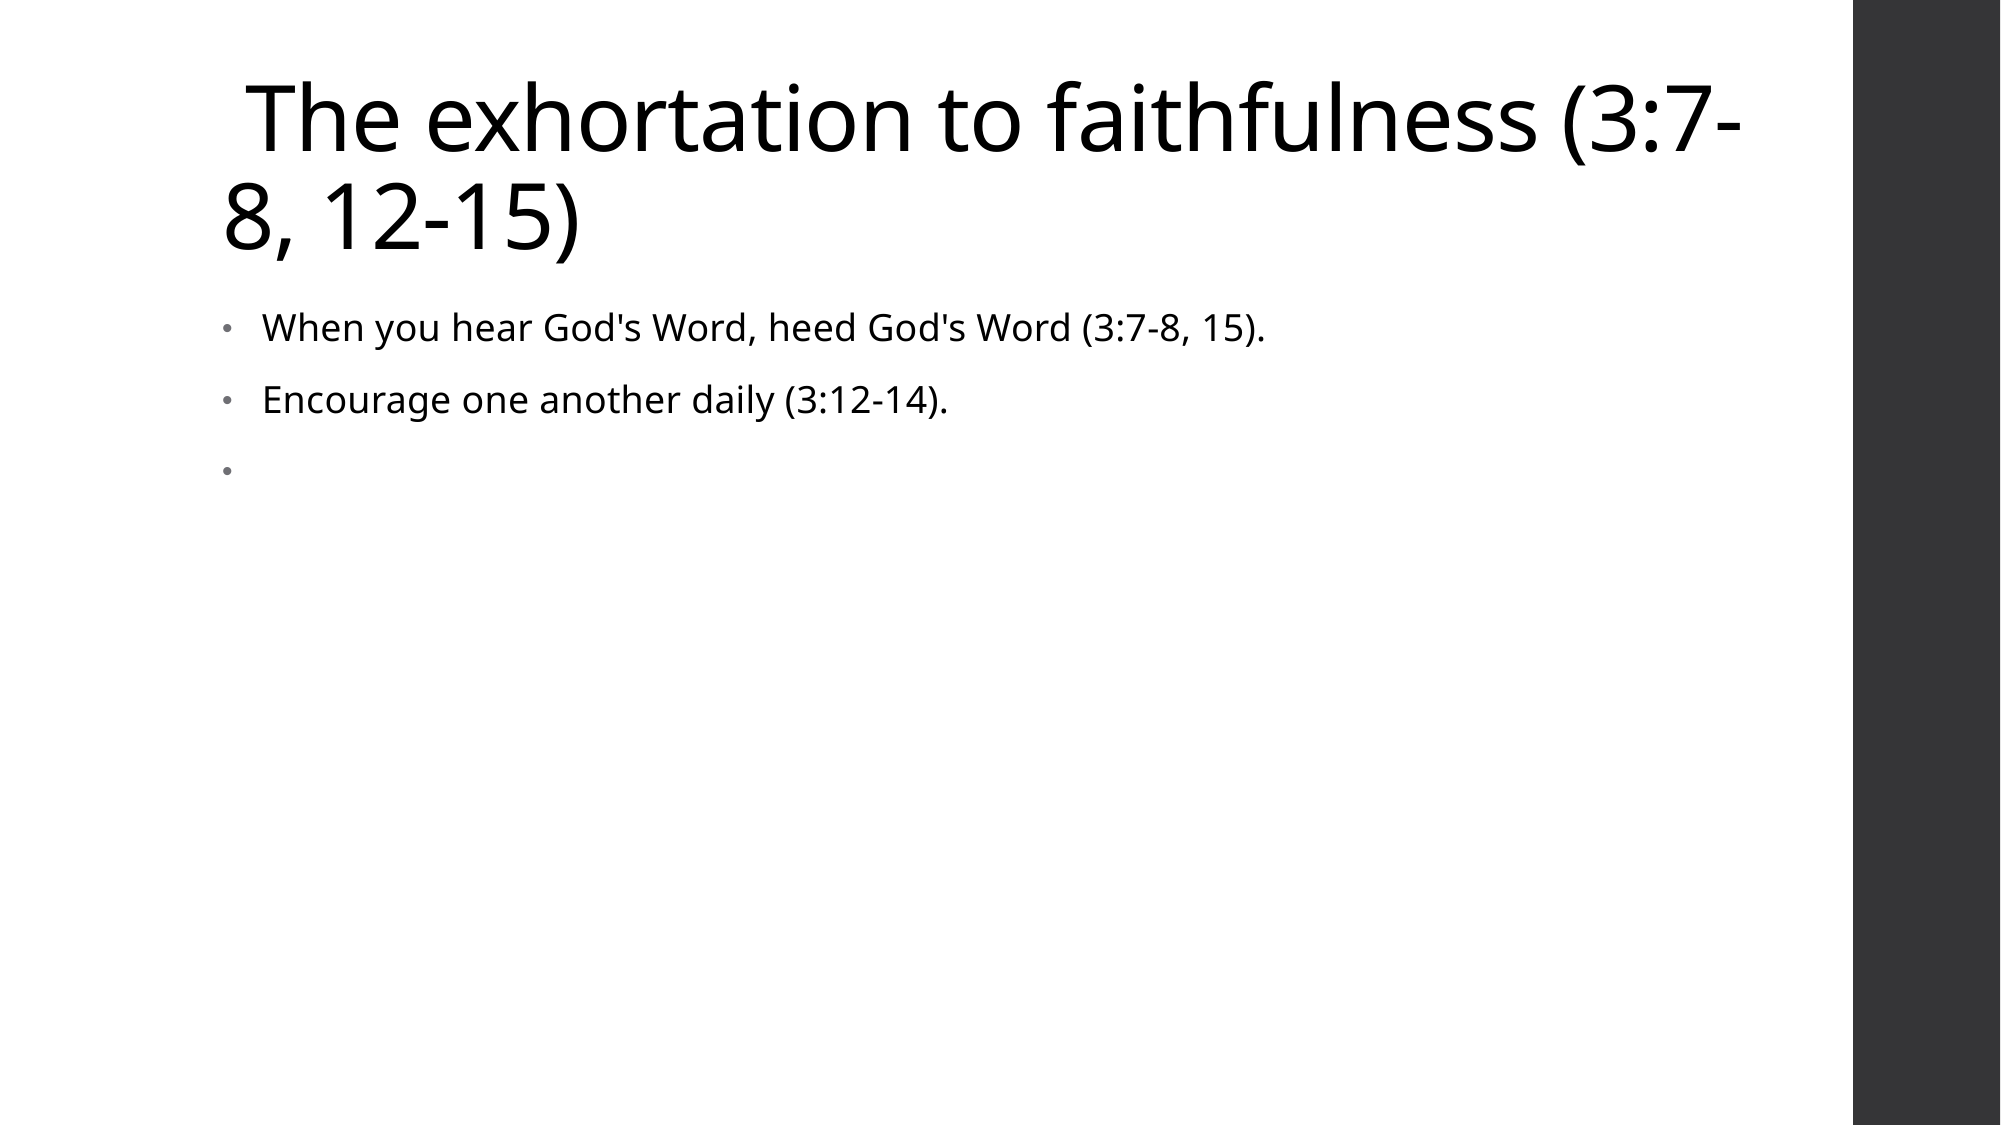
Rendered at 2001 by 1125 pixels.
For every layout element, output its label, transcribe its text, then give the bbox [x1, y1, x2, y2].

title The exhortation to faithfulness (3:7-8, 12-15) [206, 60, 1797, 278]
list When you hear God's Word, heed God's Word (3:7-8, 15). Encourage one another daily (3:12-14). [206, 299, 1617, 1014]
